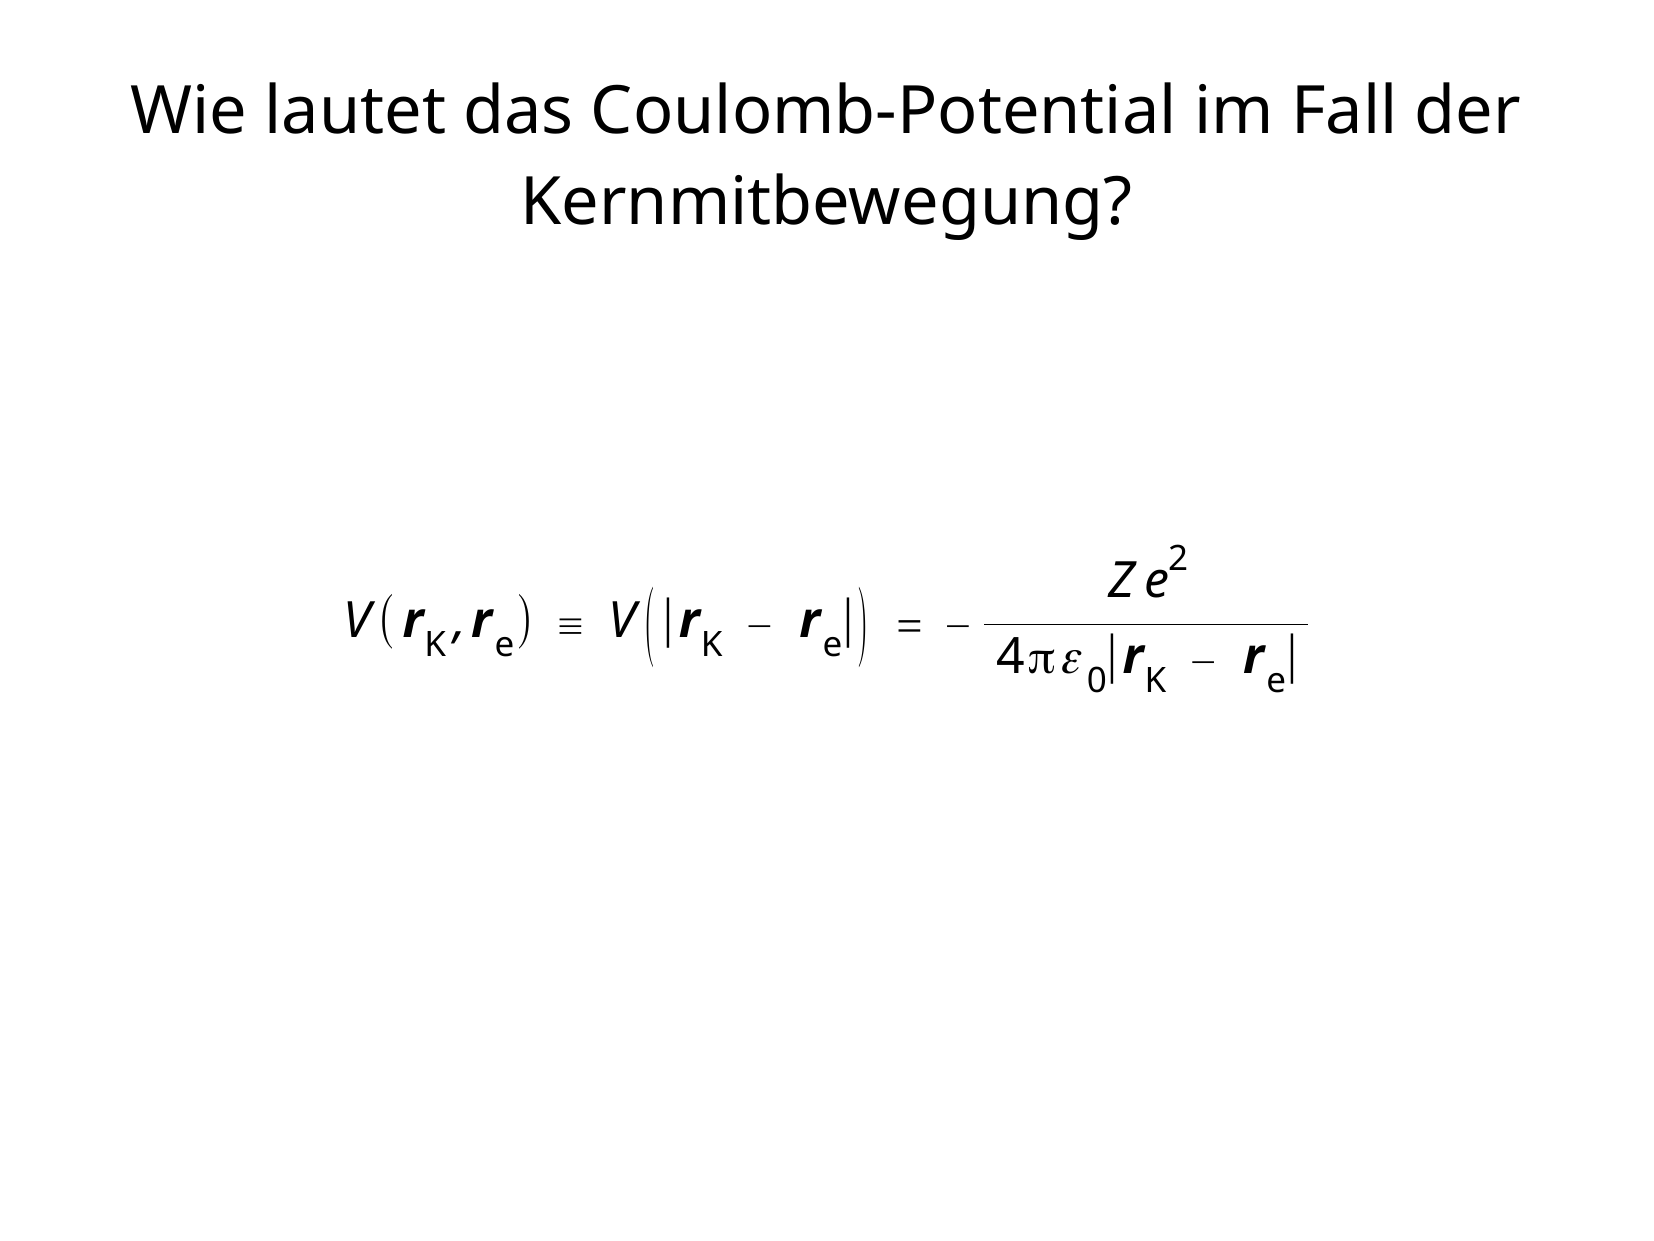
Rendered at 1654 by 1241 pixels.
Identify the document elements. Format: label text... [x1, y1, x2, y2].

title Wie lautet das Coulomb-Potential im Fall der Kernmitbewegung? [82, 49, 1571, 257]
chart [336, 537, 1317, 703]
